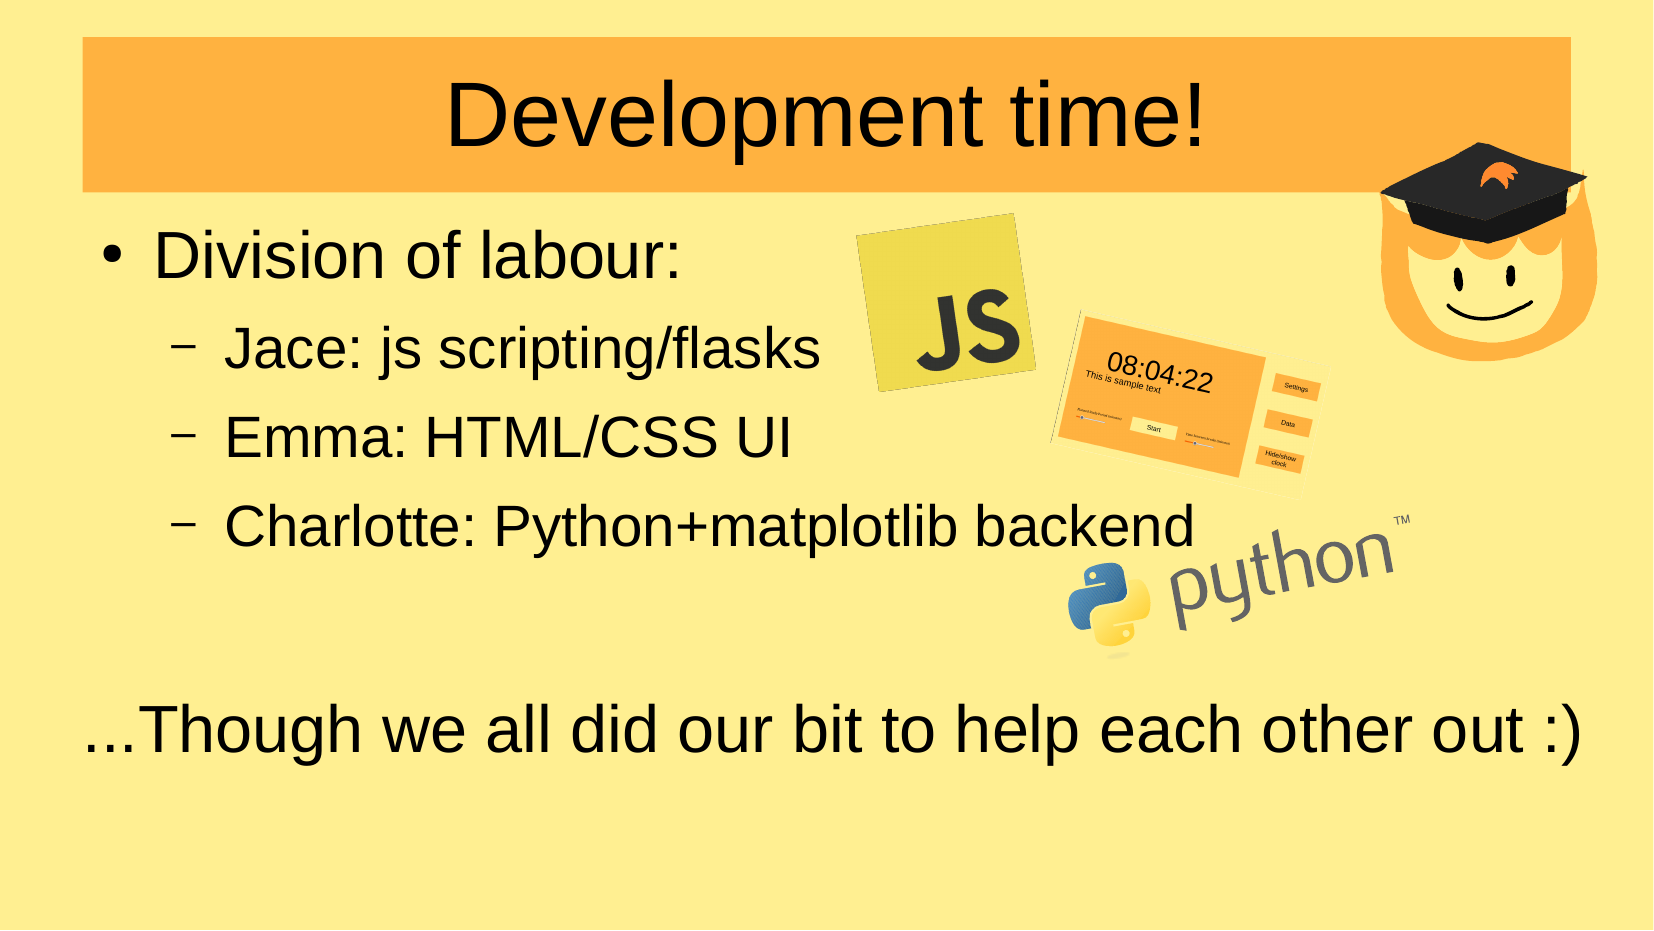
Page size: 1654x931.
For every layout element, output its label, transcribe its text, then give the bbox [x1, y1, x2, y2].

title Development time! [82, 37, 1571, 193]
picture [1050, 309, 1331, 500]
list Division of labour: Jace: js scripting/flasks Emma: HTML/CSS UI Charlotte: Python+matplotlib backend ...Though we all did our bit to help each other out :) [82, 217, 1603, 795]
picture [856, 213, 1036, 392]
picture [1357, 123, 1621, 388]
picture [1056, 497, 1456, 680]
